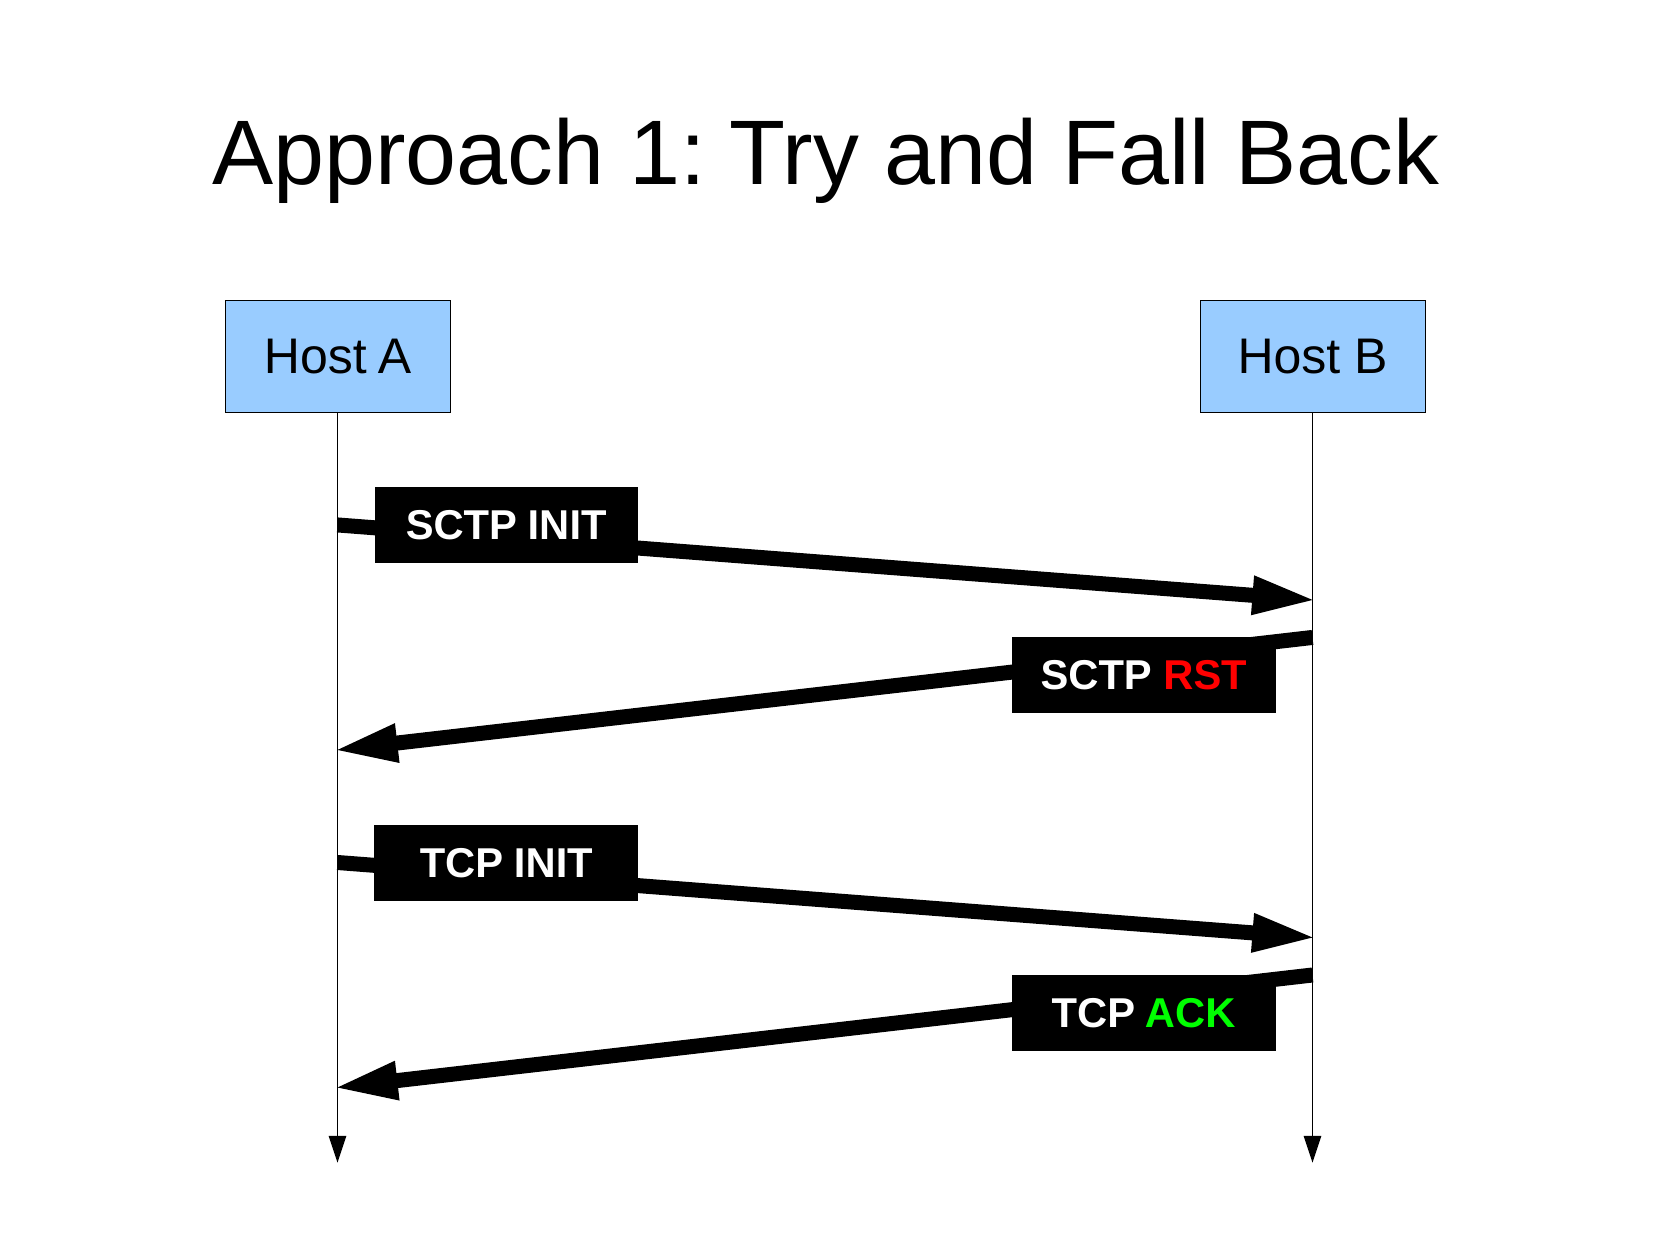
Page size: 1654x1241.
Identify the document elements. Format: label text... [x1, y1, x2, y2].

text_box SCTP INIT [375, 487, 638, 563]
text_box TCP ACK [1012, 975, 1276, 1051]
text_box Host A [225, 300, 451, 413]
text_box Host B [1200, 300, 1426, 413]
text_box TCP INIT [374, 825, 638, 901]
title Approach 1: Try and Fall Back [82, 49, 1571, 257]
text_box SCTP RST [1012, 637, 1276, 713]
